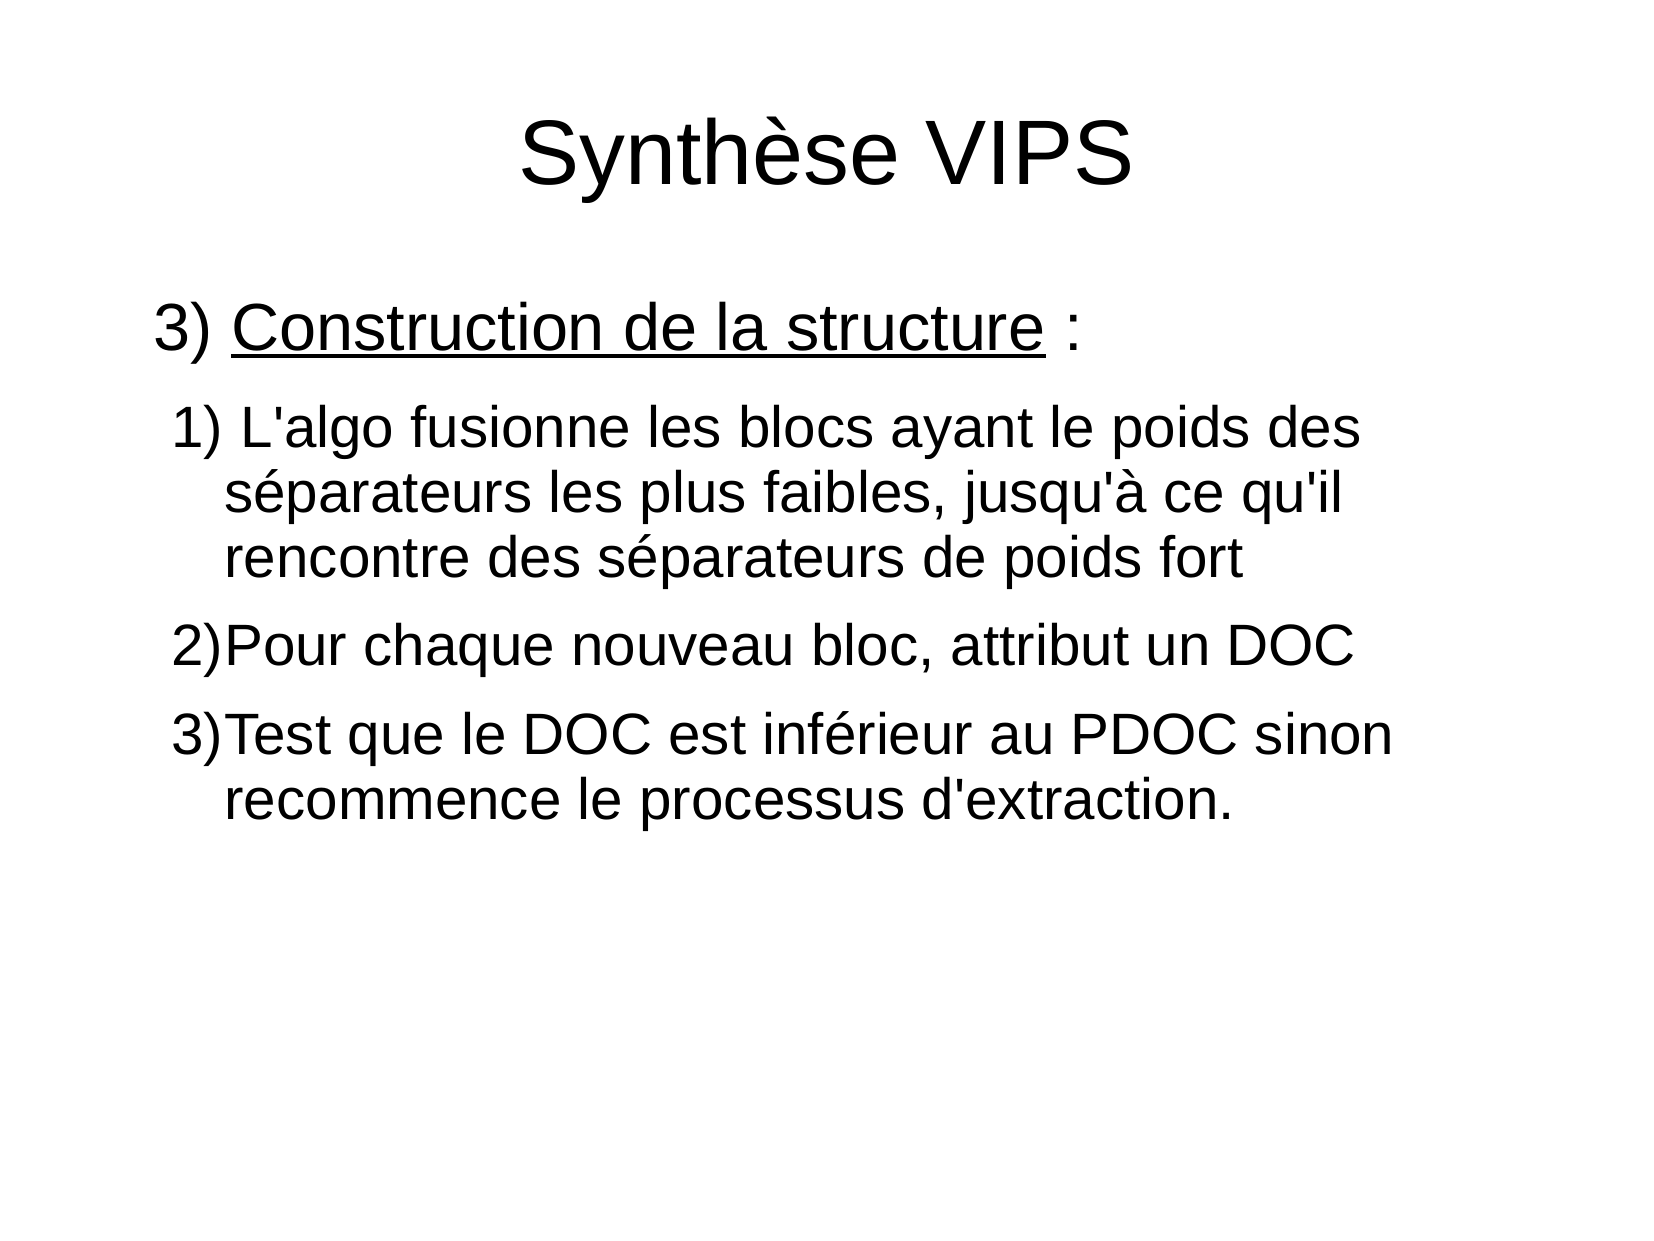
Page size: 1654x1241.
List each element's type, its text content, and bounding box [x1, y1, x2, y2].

list 3) Construction de la structure : L'algo fusionne les blocs ayant le poids des séparateurs les plus faibles, jusqu'à ce qu'il rencontre des séparateurs de poids fort Pour chaque nouveau bloc, attribut un DOC Test que le DOC est inférieur au PDOC sinon recommence le processus d'extraction. [82, 290, 1538, 1010]
title Synthèse VIPS [82, 49, 1571, 257]
